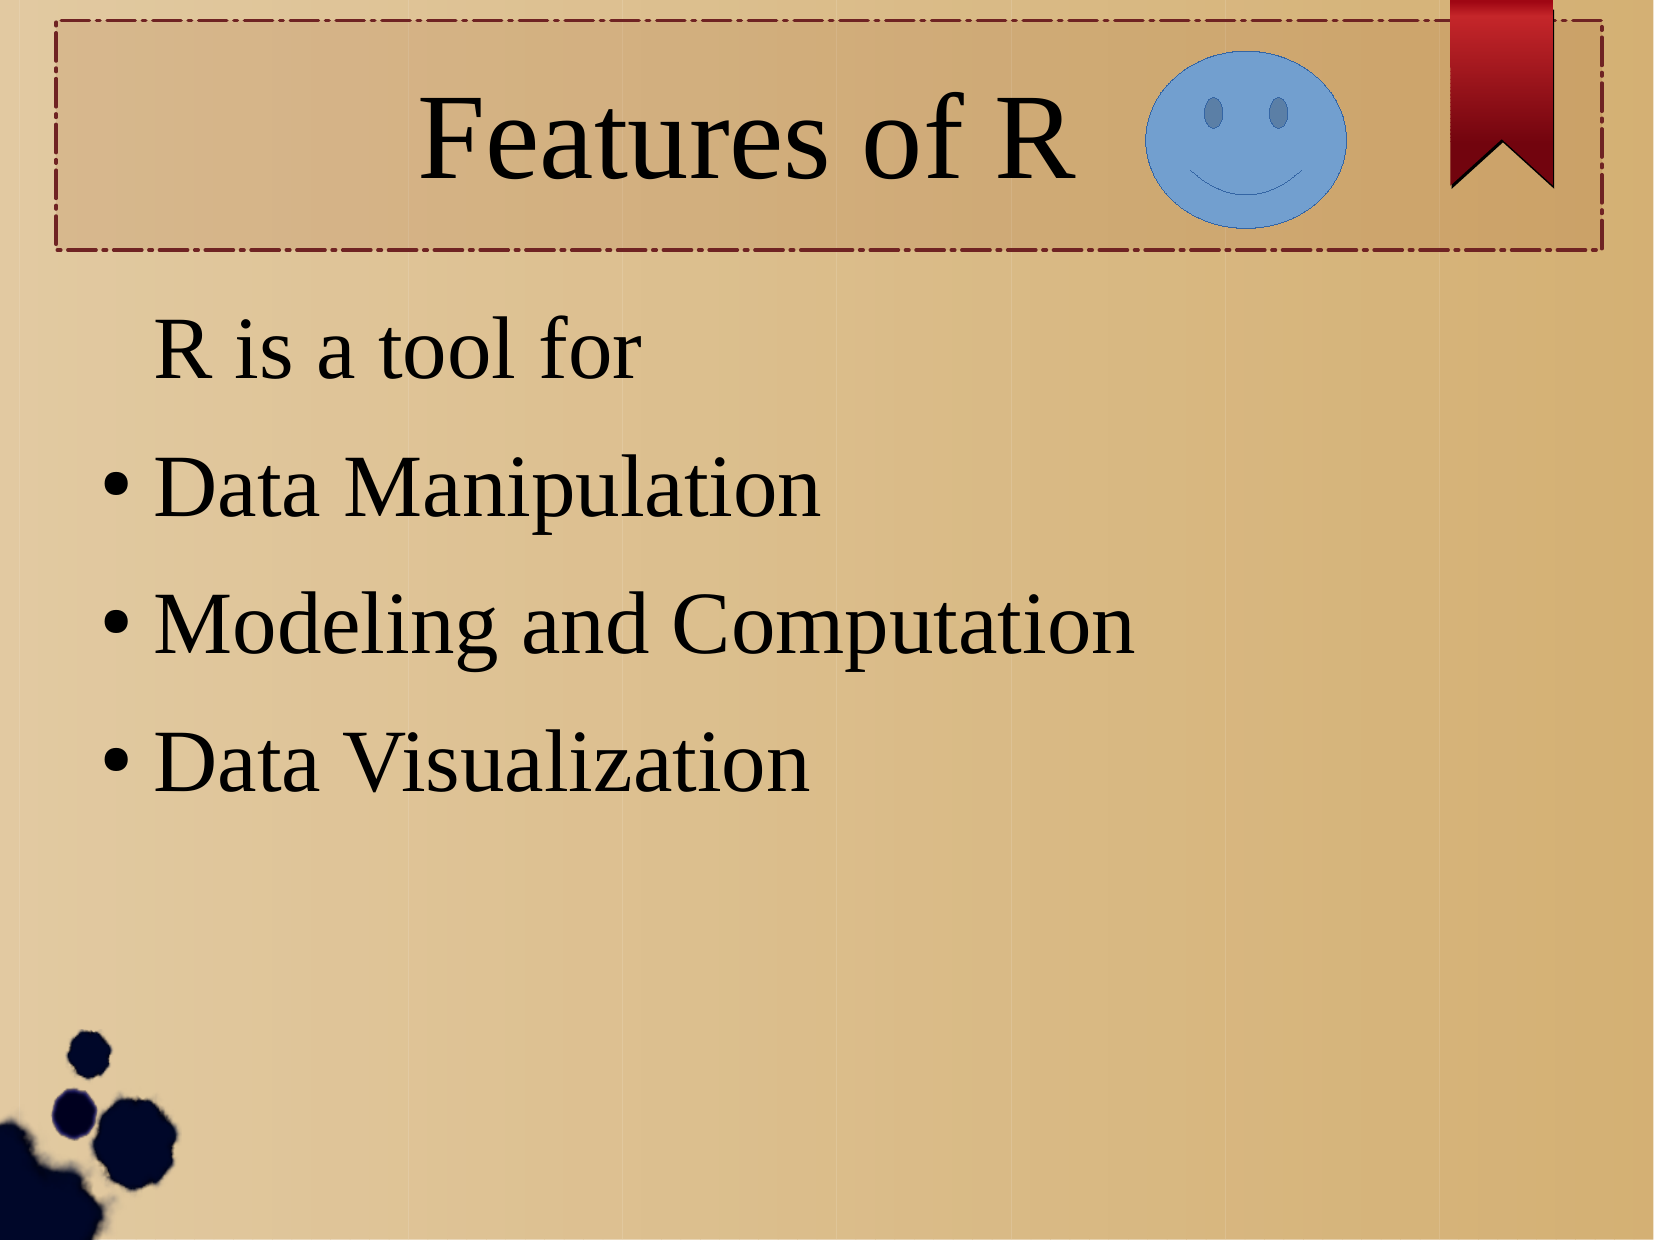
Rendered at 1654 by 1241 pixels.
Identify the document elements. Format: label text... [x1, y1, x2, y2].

text_box [1145, 51, 1347, 229]
list R is a tool for Data Manipulation Modeling and Computation Data Visualization [82, 299, 1571, 1019]
title Features of R [82, 47, 1412, 229]
